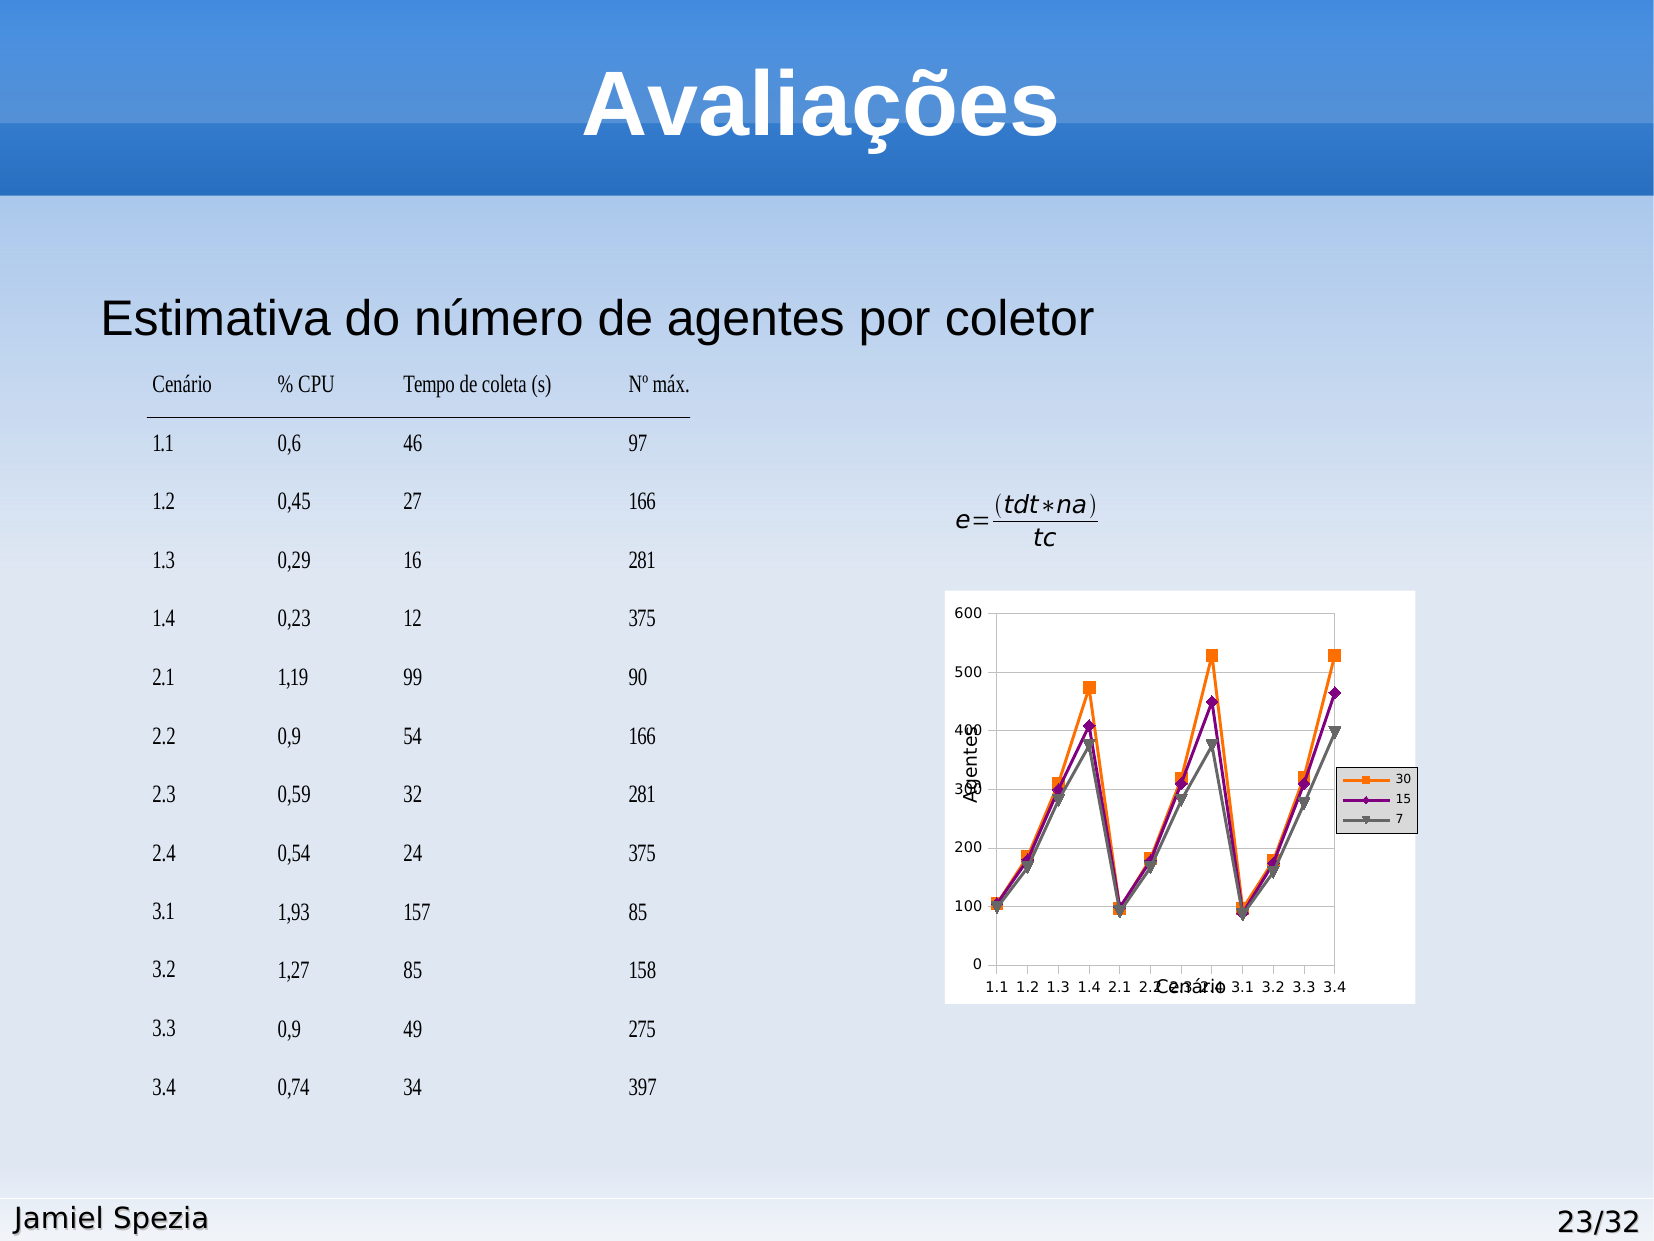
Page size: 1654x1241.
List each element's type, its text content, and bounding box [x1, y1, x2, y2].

chart [949, 489, 1106, 553]
picture [0, 0, 1654, 1198]
chart [146, 370, 691, 1102]
title Avaliações [76, 0, 1565, 208]
list Estimativa do número de agentes por coletor [82, 290, 1571, 1094]
picture [0, 1199, 1654, 1241]
chart [944, 590, 1418, 1004]
